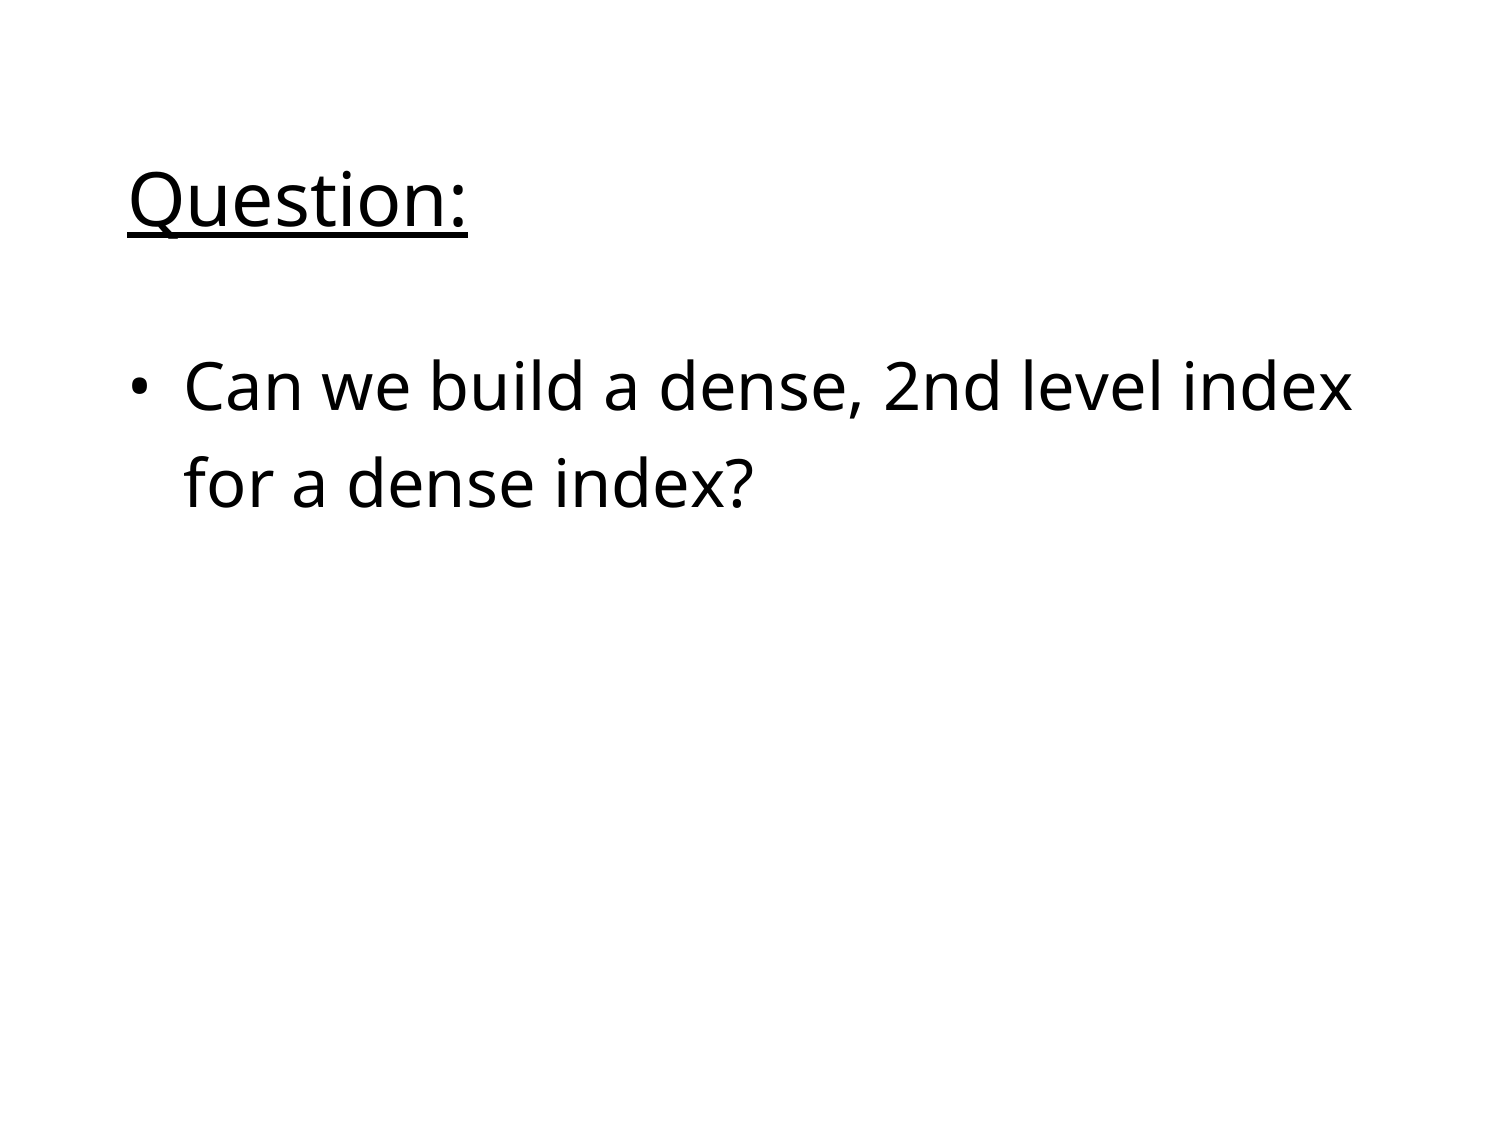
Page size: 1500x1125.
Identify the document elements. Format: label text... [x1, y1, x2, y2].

list Can we build a dense, 2nd level index for a dense index? [112, 324, 1388, 538]
title Question: [112, 99, 1388, 288]
